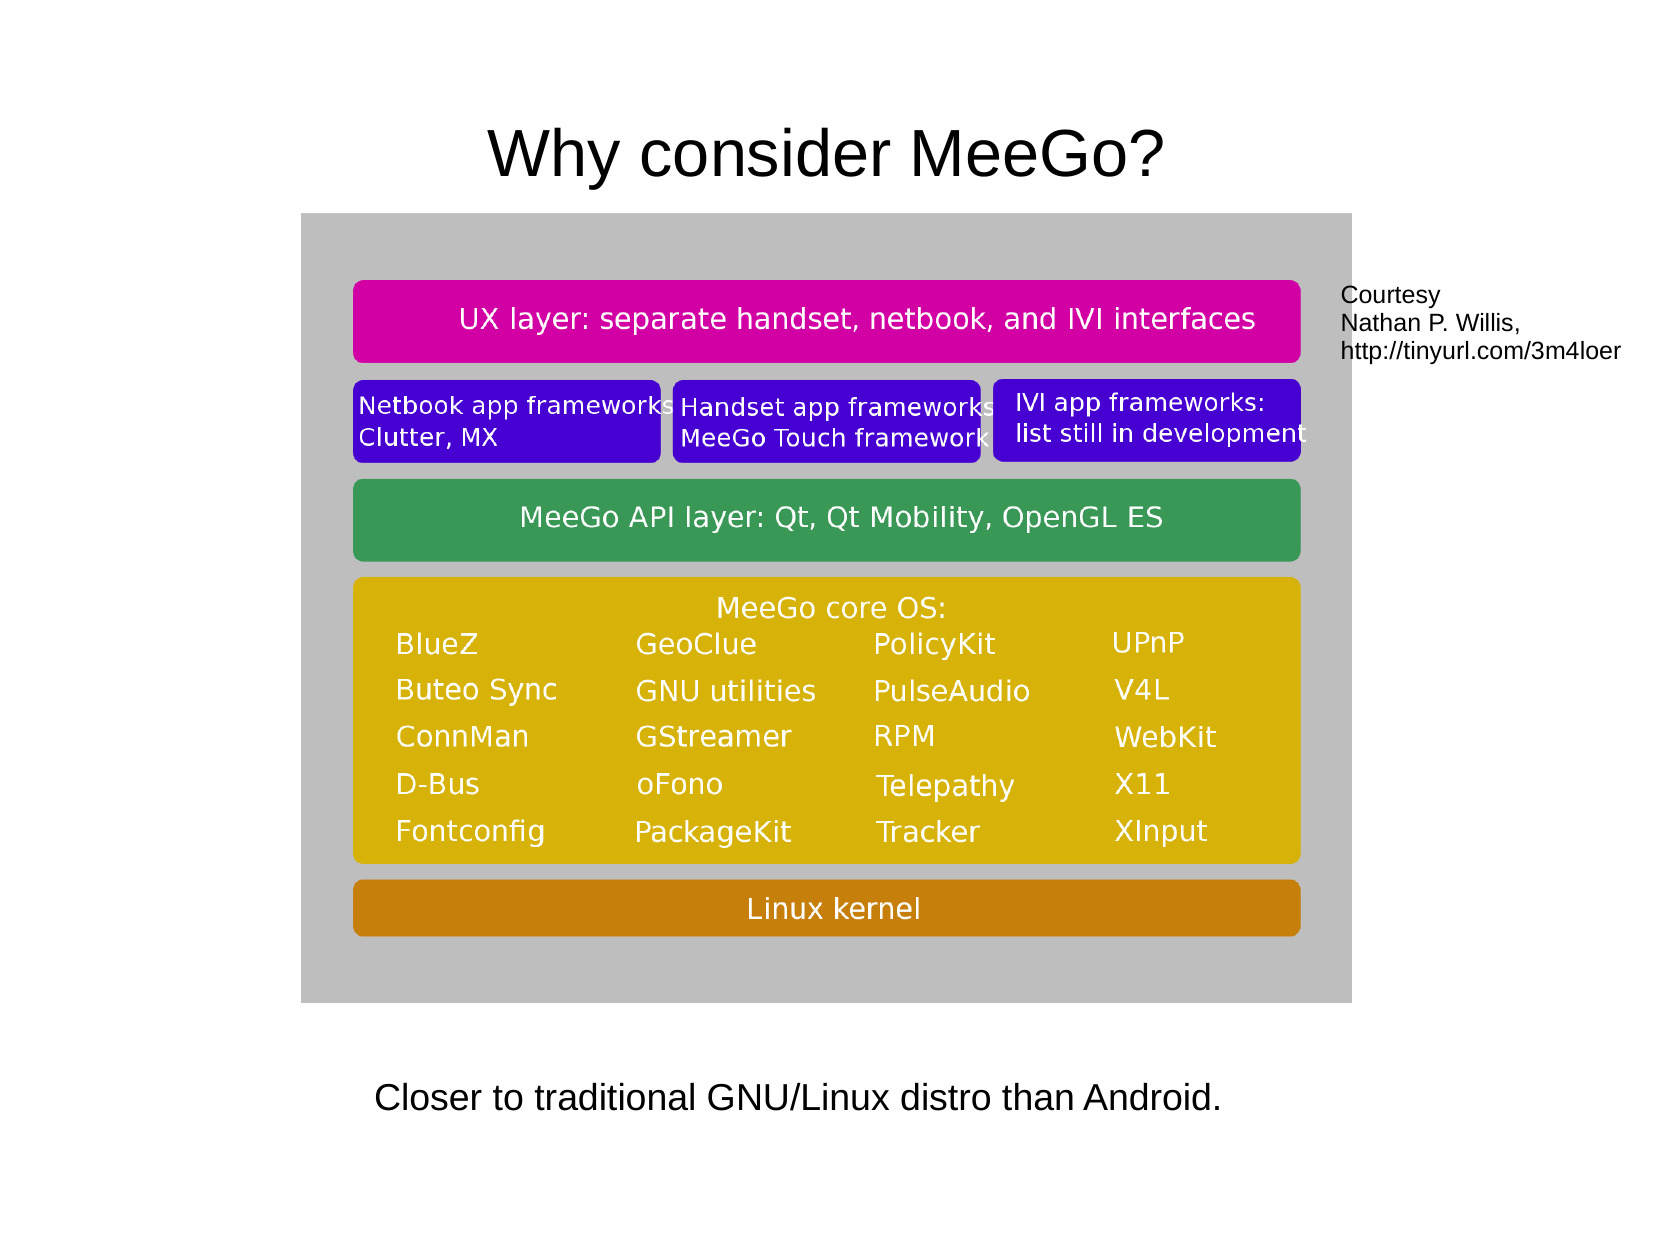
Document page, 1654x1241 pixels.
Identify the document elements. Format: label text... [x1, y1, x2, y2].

text_box Closer to traditional GNU/Linux distro than Android. [359, 1069, 1292, 1126]
text_box Courtesy Nathan P. Willis, http://tinyurl.com/3m4loer [1325, 273, 1638, 373]
picture [301, 213, 1352, 1003]
title Why consider MeeGo? [82, 49, 1571, 257]
